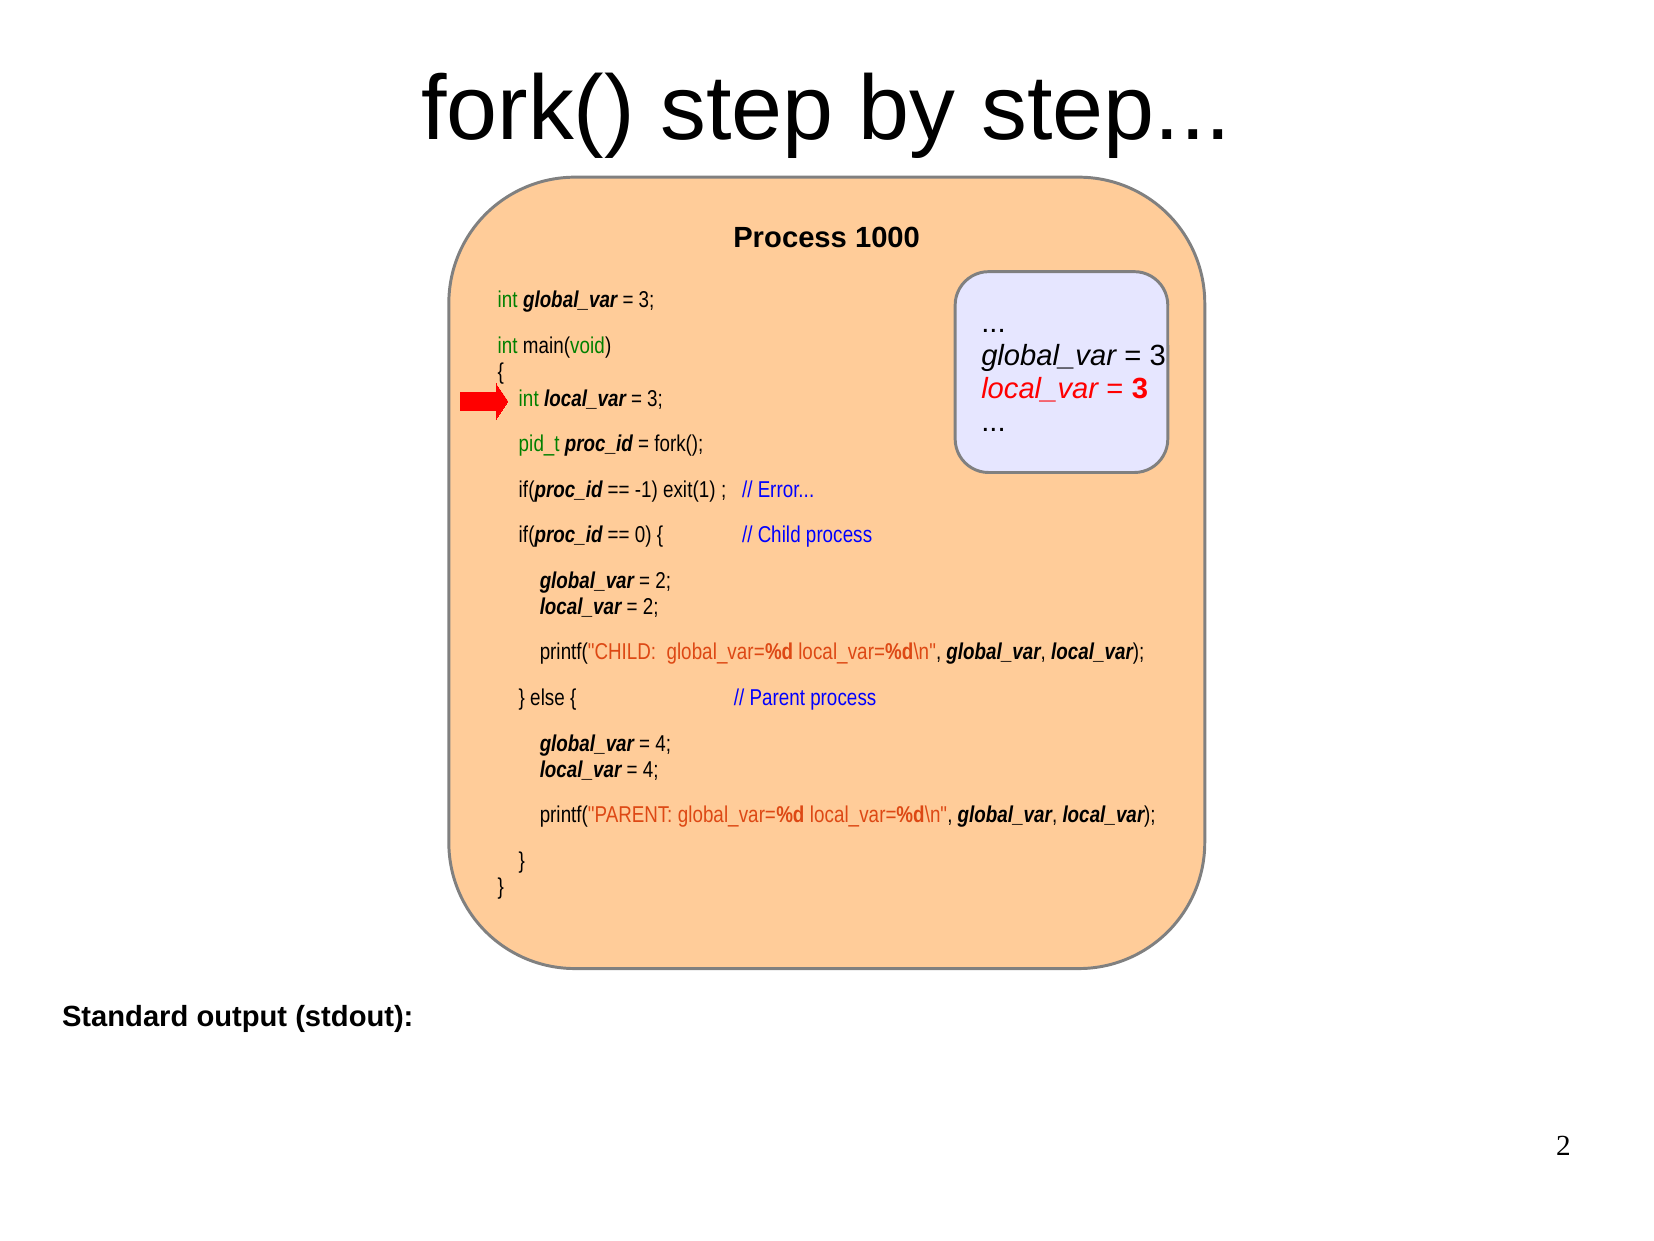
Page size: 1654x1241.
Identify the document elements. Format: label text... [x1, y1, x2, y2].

title fork() step by step... [82, 49, 1571, 166]
text_box Process 1000 int global_var = 3; int main(void) { int local_var = 3; pid_t proc_id = fork(); if(proc_id == -1) exit(1) ; // Error... if(proc_id == 0) { // Child process global_var = 2; local_var = 2; printf("CHILD: global_var=%d local_var=%d\n", global_var, local_var); } else { // Parent process global_var = 4; local_var = 4; printf("PARENT: global_var=%d local_var=%d\n", global_var, local_var); } } [448, 177, 1205, 969]
text_box [460, 383, 508, 420]
text_box ... global_var = 3 local_var = 3 ... [955, 271, 1168, 473]
text_box Standard output (stdout): [47, 992, 1619, 1193]
